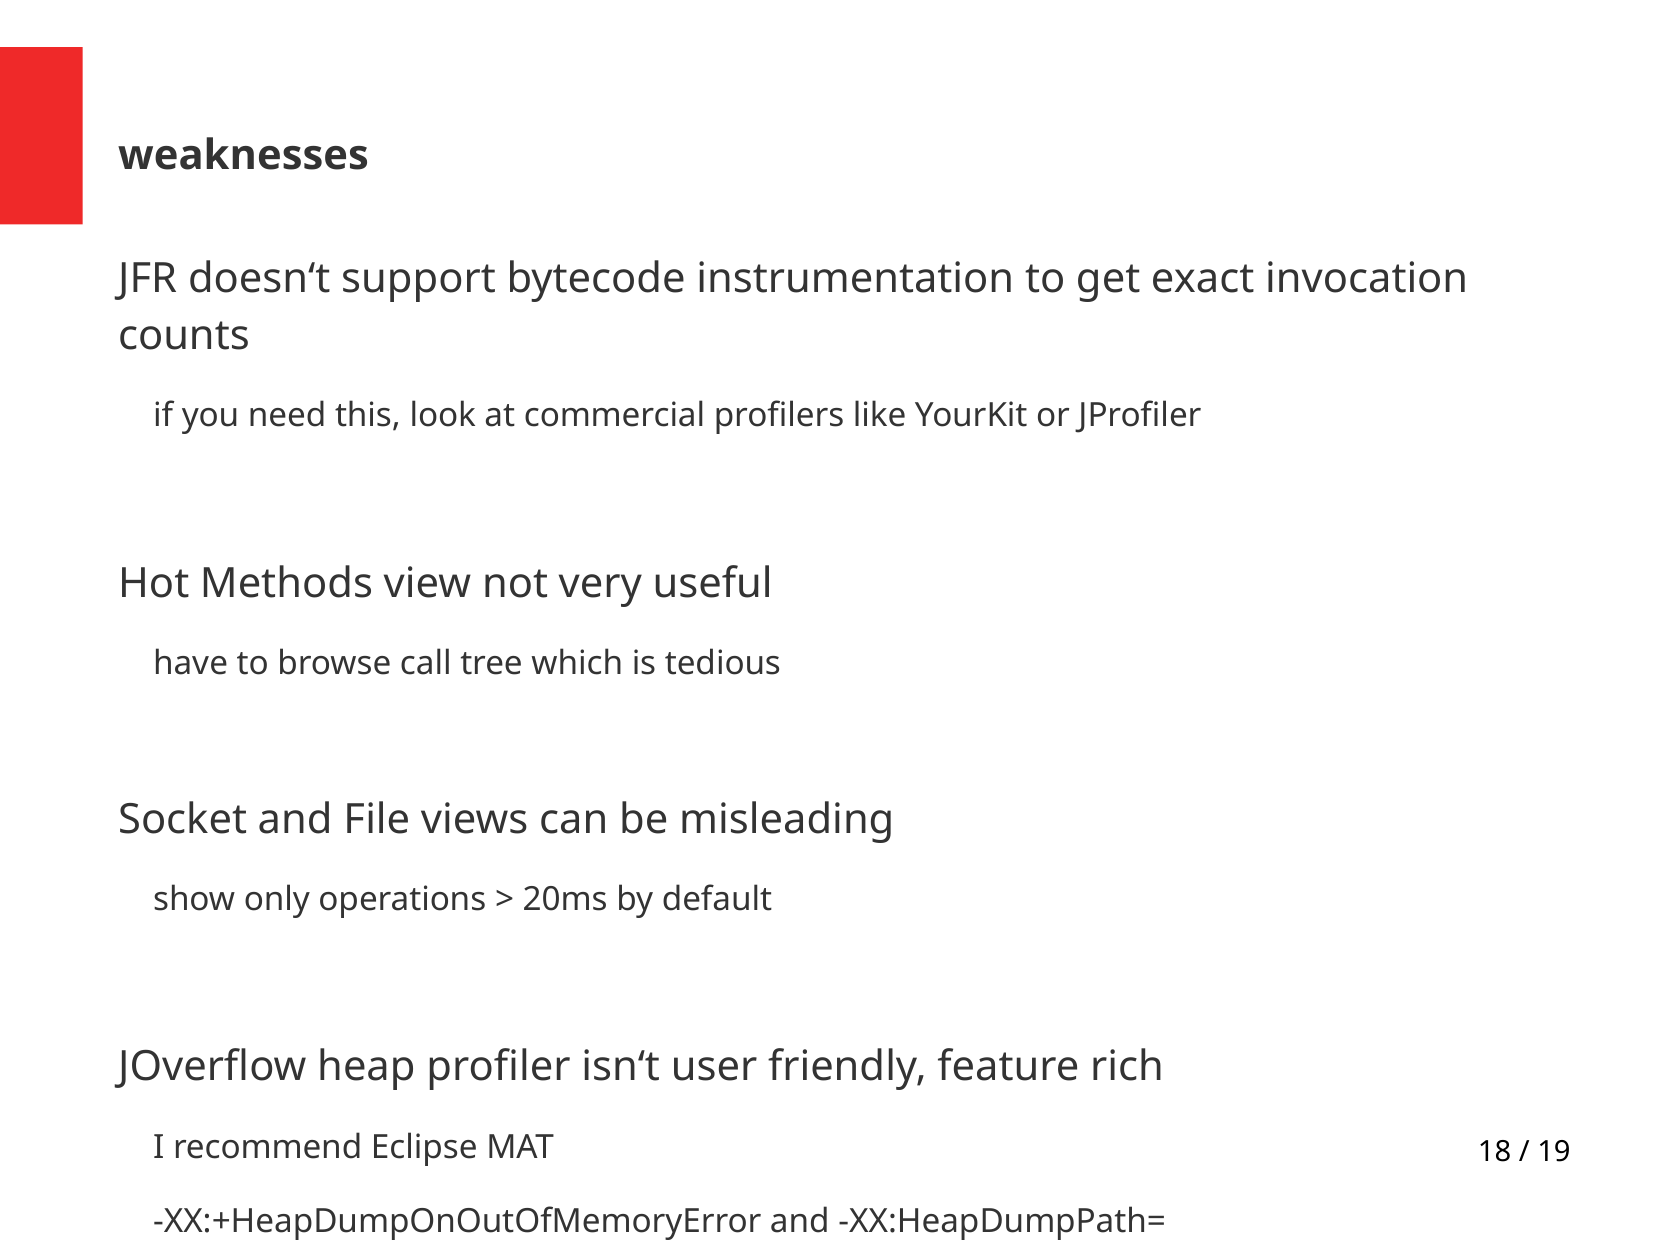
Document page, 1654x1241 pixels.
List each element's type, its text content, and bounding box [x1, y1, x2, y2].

list JFR doesn‘t support bytecode instrumentation to get exact invocation counts if you need this, look at commercial profilers like YourKit or JProfiler Hot Methods view not very useful have to browse call tree which is tedious Socket and File views can be misleading show only operations > 20ms by default JOverflow heap profiler isn‘t user friendly, feature rich I recommend Eclipse MAT -XX:+HeapDumpOnOutOfMemoryError and -XX:HeapDumpPath= [118, 248, 1536, 968]
title weaknesses [118, 49, 1571, 257]
